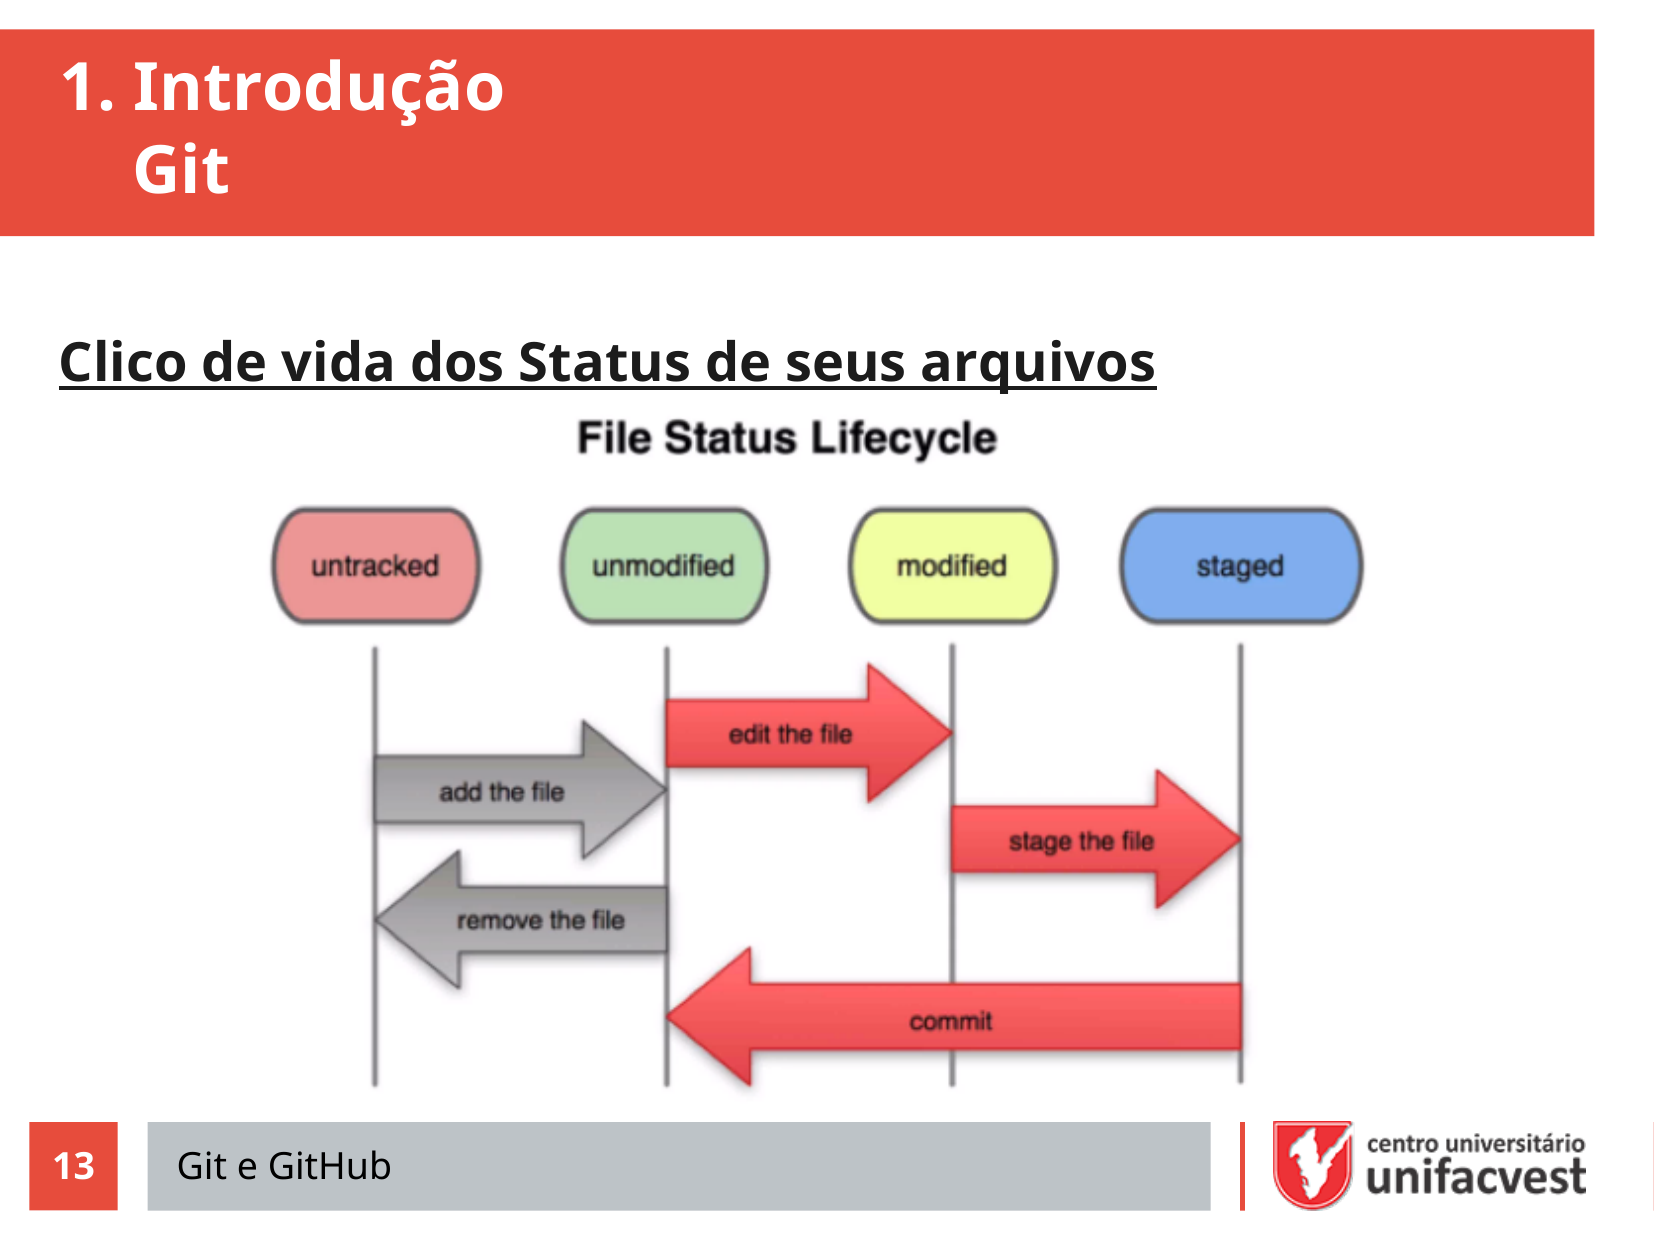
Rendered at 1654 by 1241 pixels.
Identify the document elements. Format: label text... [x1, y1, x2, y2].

text_box [1245, 1120, 1654, 1212]
list Clico de vida dos Status de seus arquivos [59, 324, 1566, 1093]
picture [1273, 1121, 1586, 1211]
text_box Git e GitHub [161, 1132, 1212, 1196]
picture [249, 398, 1400, 1111]
title 1. Introdução Git [59, 59, 1595, 207]
